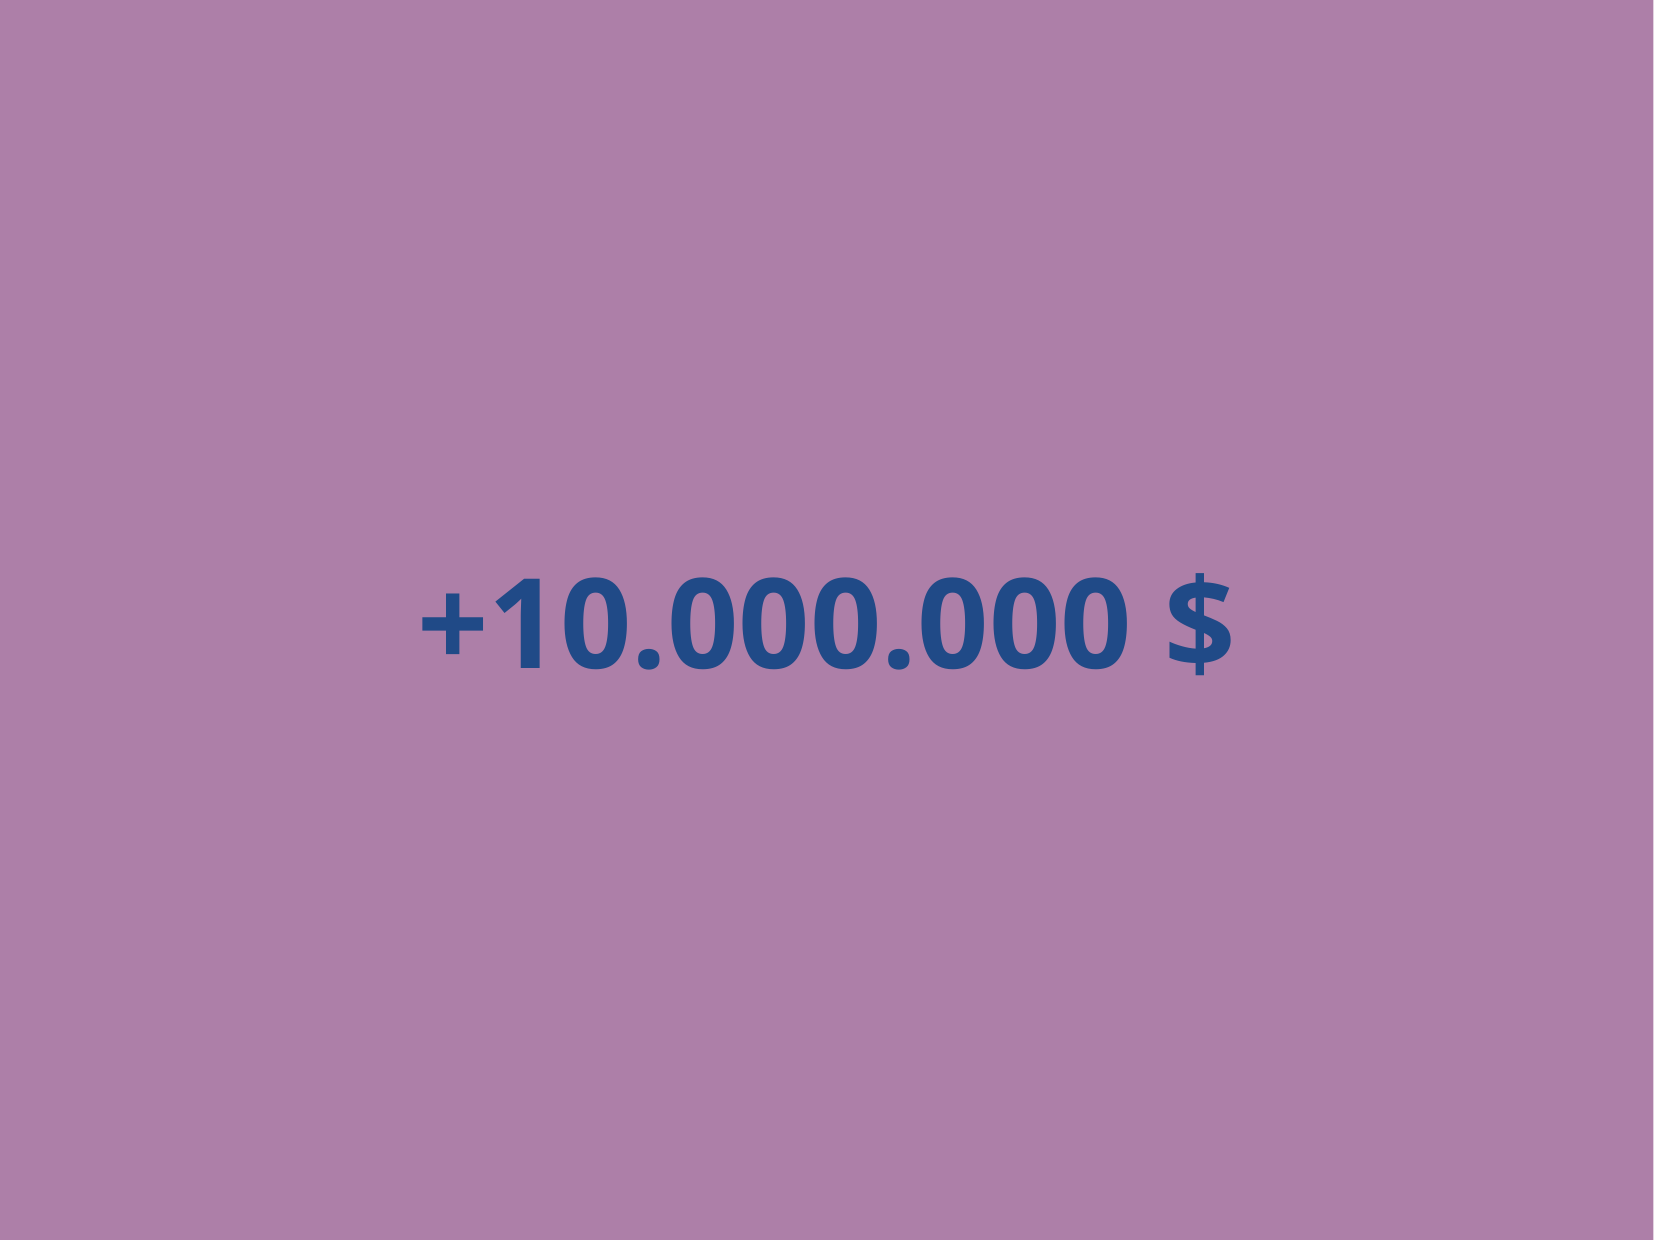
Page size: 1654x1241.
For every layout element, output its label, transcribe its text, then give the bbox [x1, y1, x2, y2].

subtitle +10.000.000 $ [82, 90, 1571, 1150]
